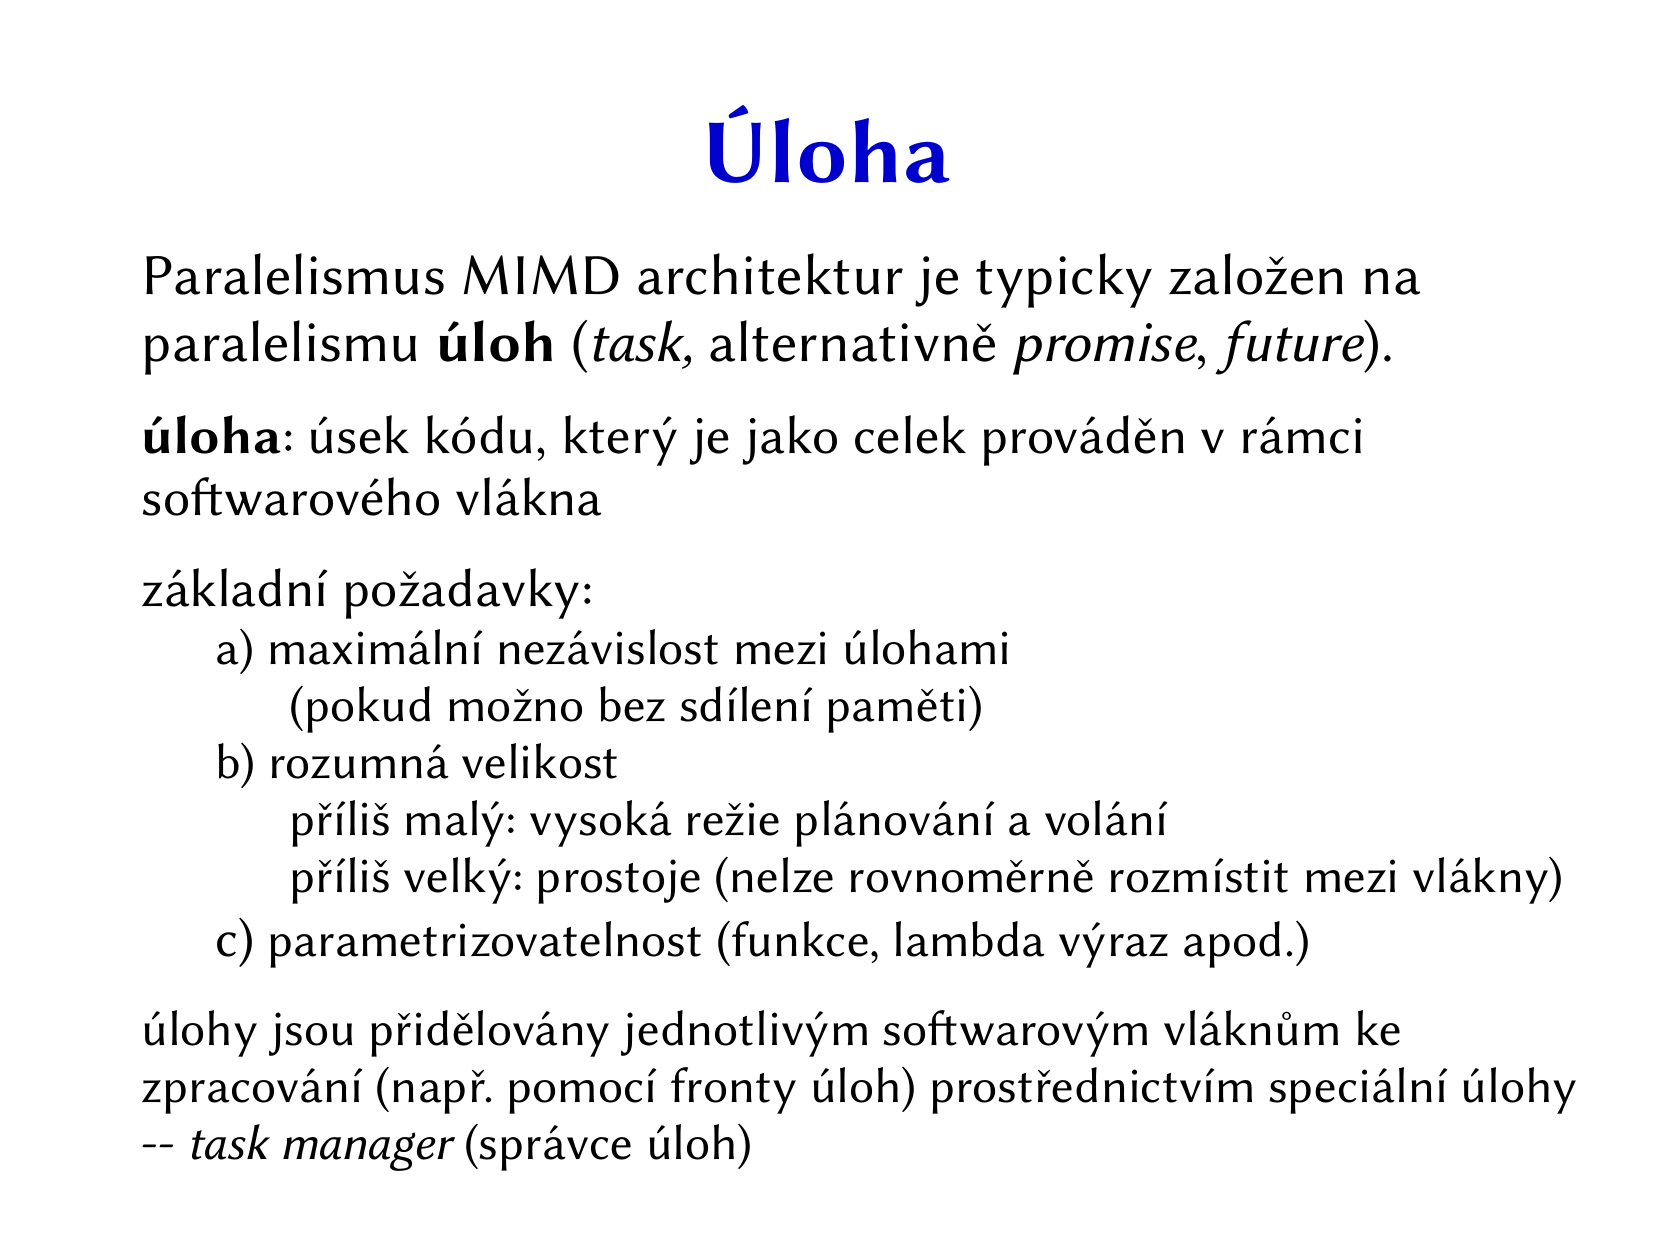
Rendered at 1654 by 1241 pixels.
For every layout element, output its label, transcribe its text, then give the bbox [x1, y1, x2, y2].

list Paralelismus MIMD architektur je typicky založen na paralelismu úloh (task, alternativně promise, future). úloha: úsek kódu, který je jako celek prováděn v rámci softwarového vlákna základní požadavky: a) maximální nezávislost mezi úlohami (pokud možno bez sdílení paměti) b) rozumná velikost příliš malý: vysoká režie plánování a volání příliš velký: prostoje (nelze rovnoměrně rozmístit mezi vlákny) c) parametrizovatelnost (funkce, lambda výraz apod.) úlohy jsou přidělovány jednotlivým softwarovým vláknům ke zpracování (např. pomocí fronty úloh) prostřednictvím speciální úlohy -- task manager (správce úloh) [70, 242, 1595, 886]
title Úloha [82, 49, 1571, 242]
